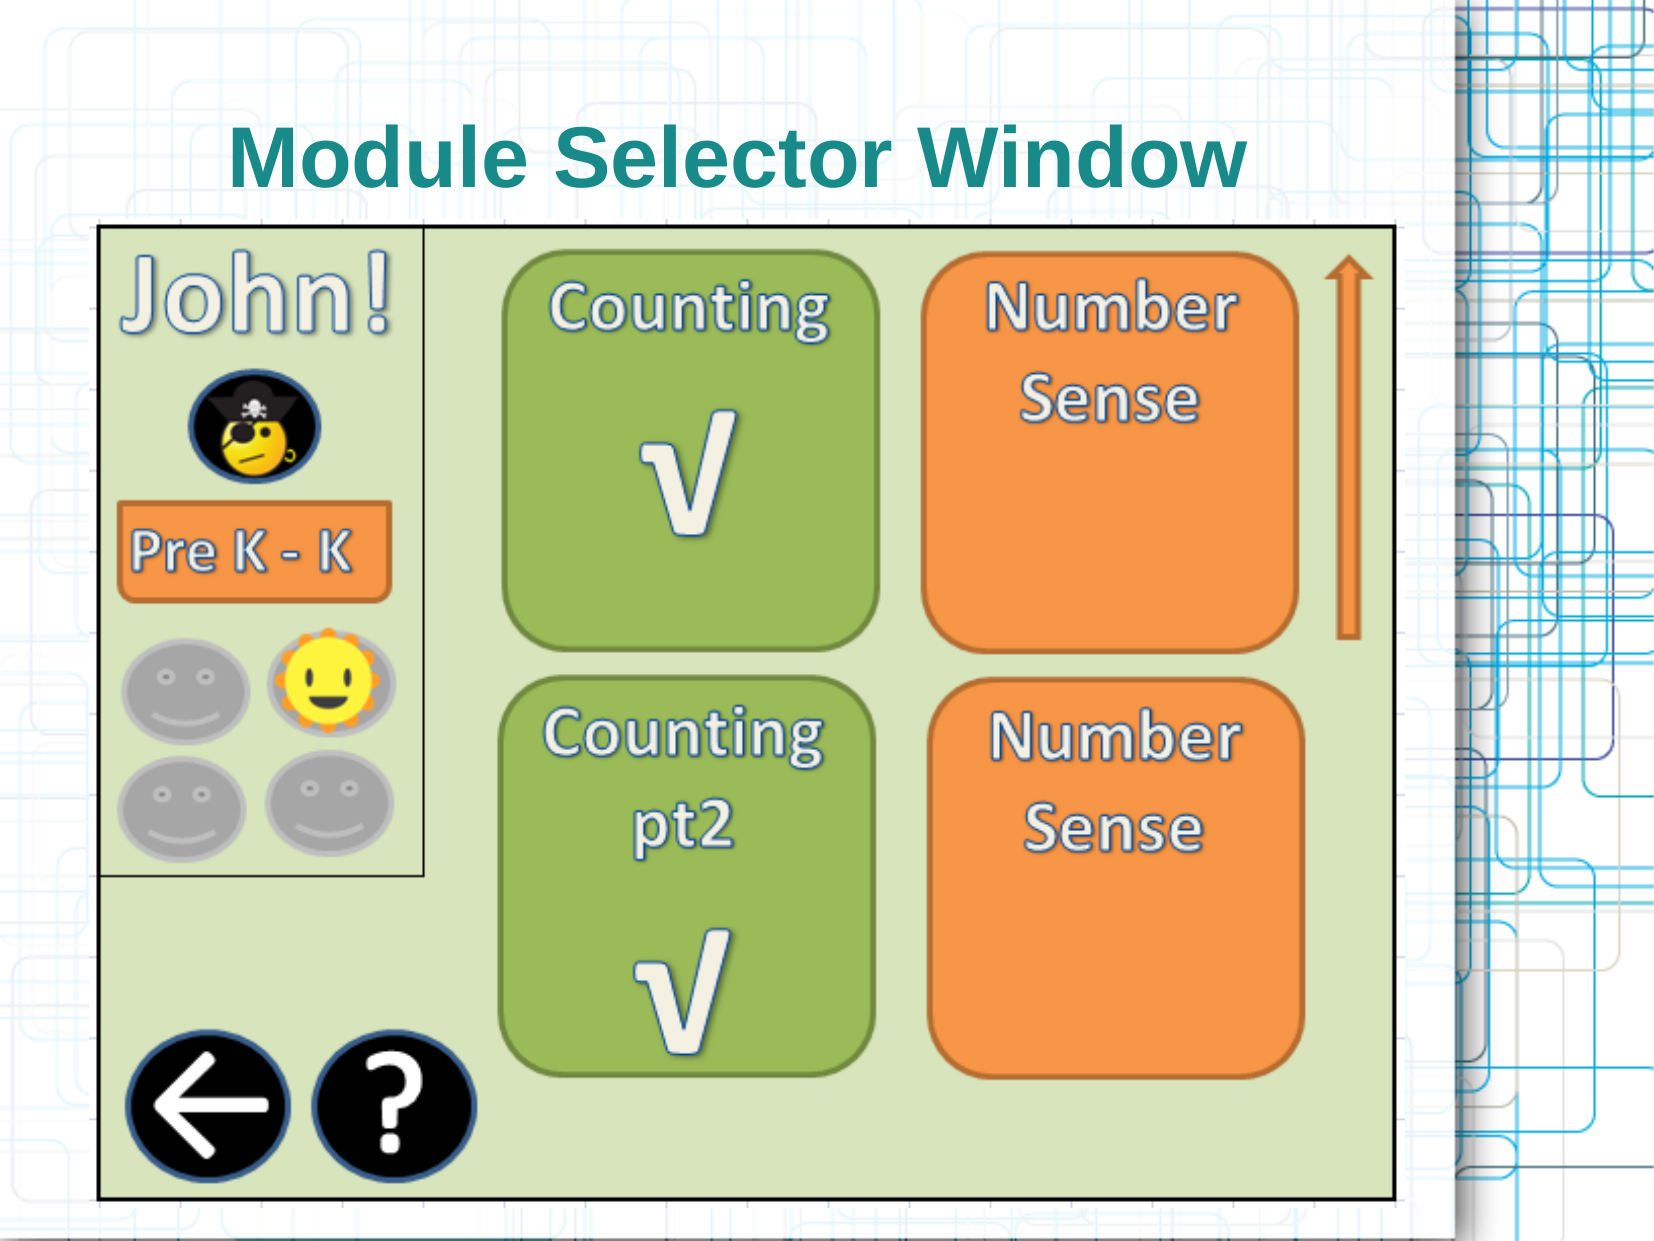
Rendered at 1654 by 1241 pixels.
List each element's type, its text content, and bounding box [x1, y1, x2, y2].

title Module Selector Window [59, 49, 1418, 257]
picture [89, 220, 1405, 1208]
